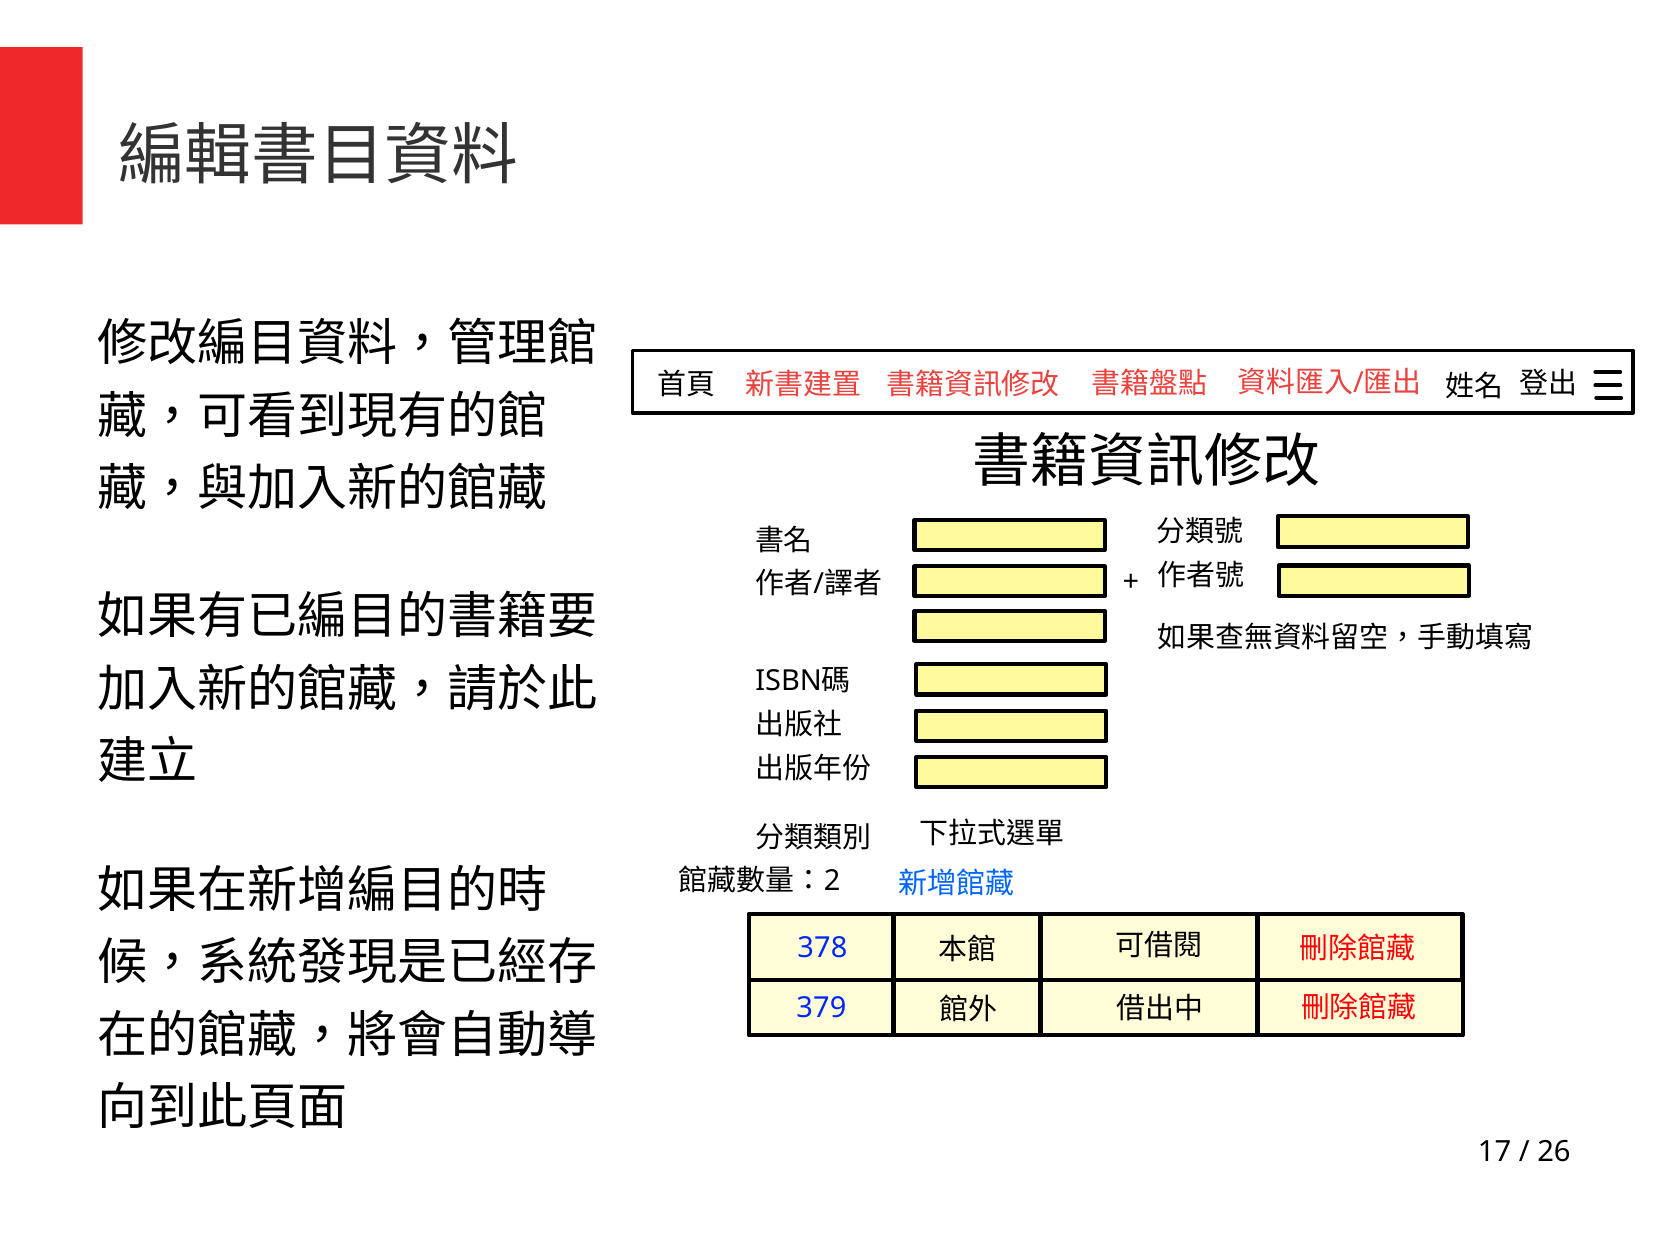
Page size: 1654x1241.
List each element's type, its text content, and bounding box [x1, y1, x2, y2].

text_box 修改編目資料，管理館藏，可看到現有的館藏，與加入新的館藏 如果有已編目的書籍要加入新的館藏，請於此建立 如果在新增編目的時候，系統發現是已經存在的館藏，將會自動導向到此頁面 [82, 295, 662, 1199]
picture [662, 342, 1642, 1062]
title 編輯書目資料 [118, 49, 1571, 257]
